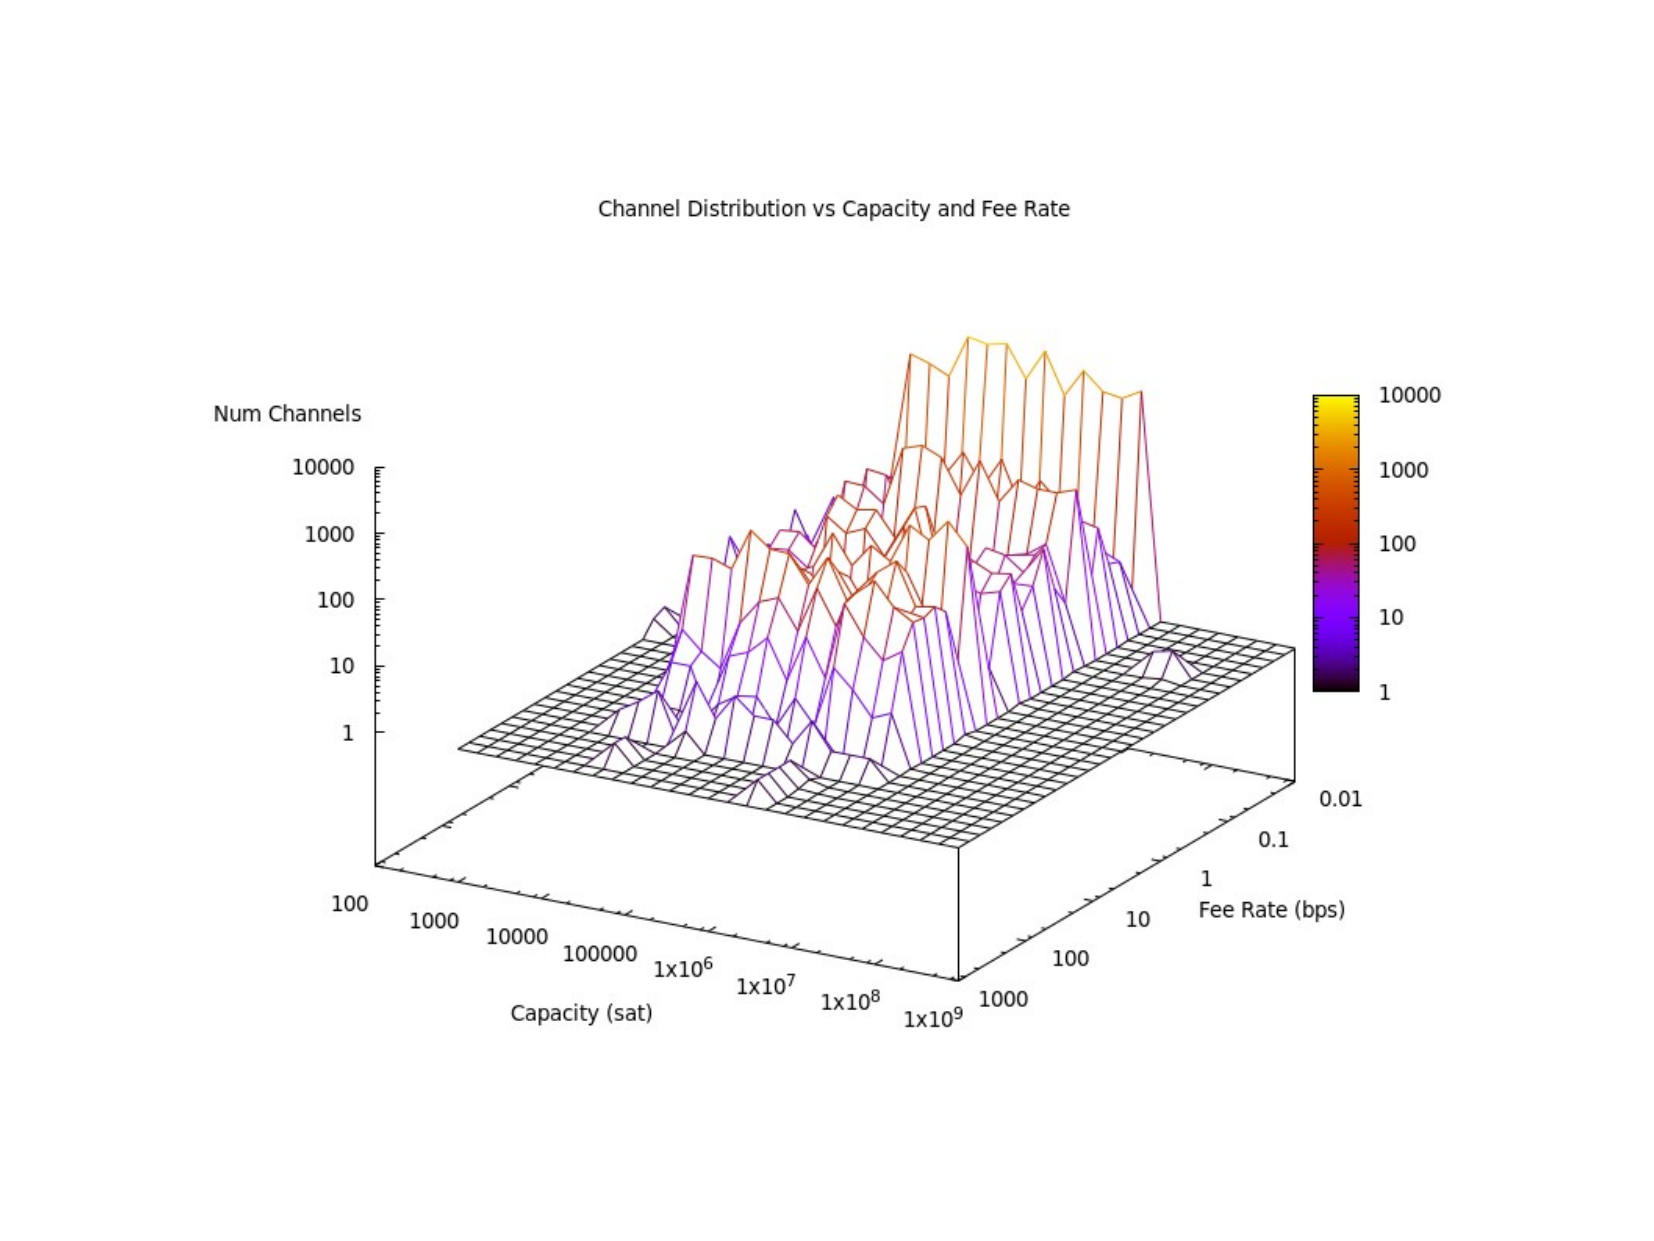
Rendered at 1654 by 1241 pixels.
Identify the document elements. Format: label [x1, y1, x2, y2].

picture [209, 154, 1460, 1093]
